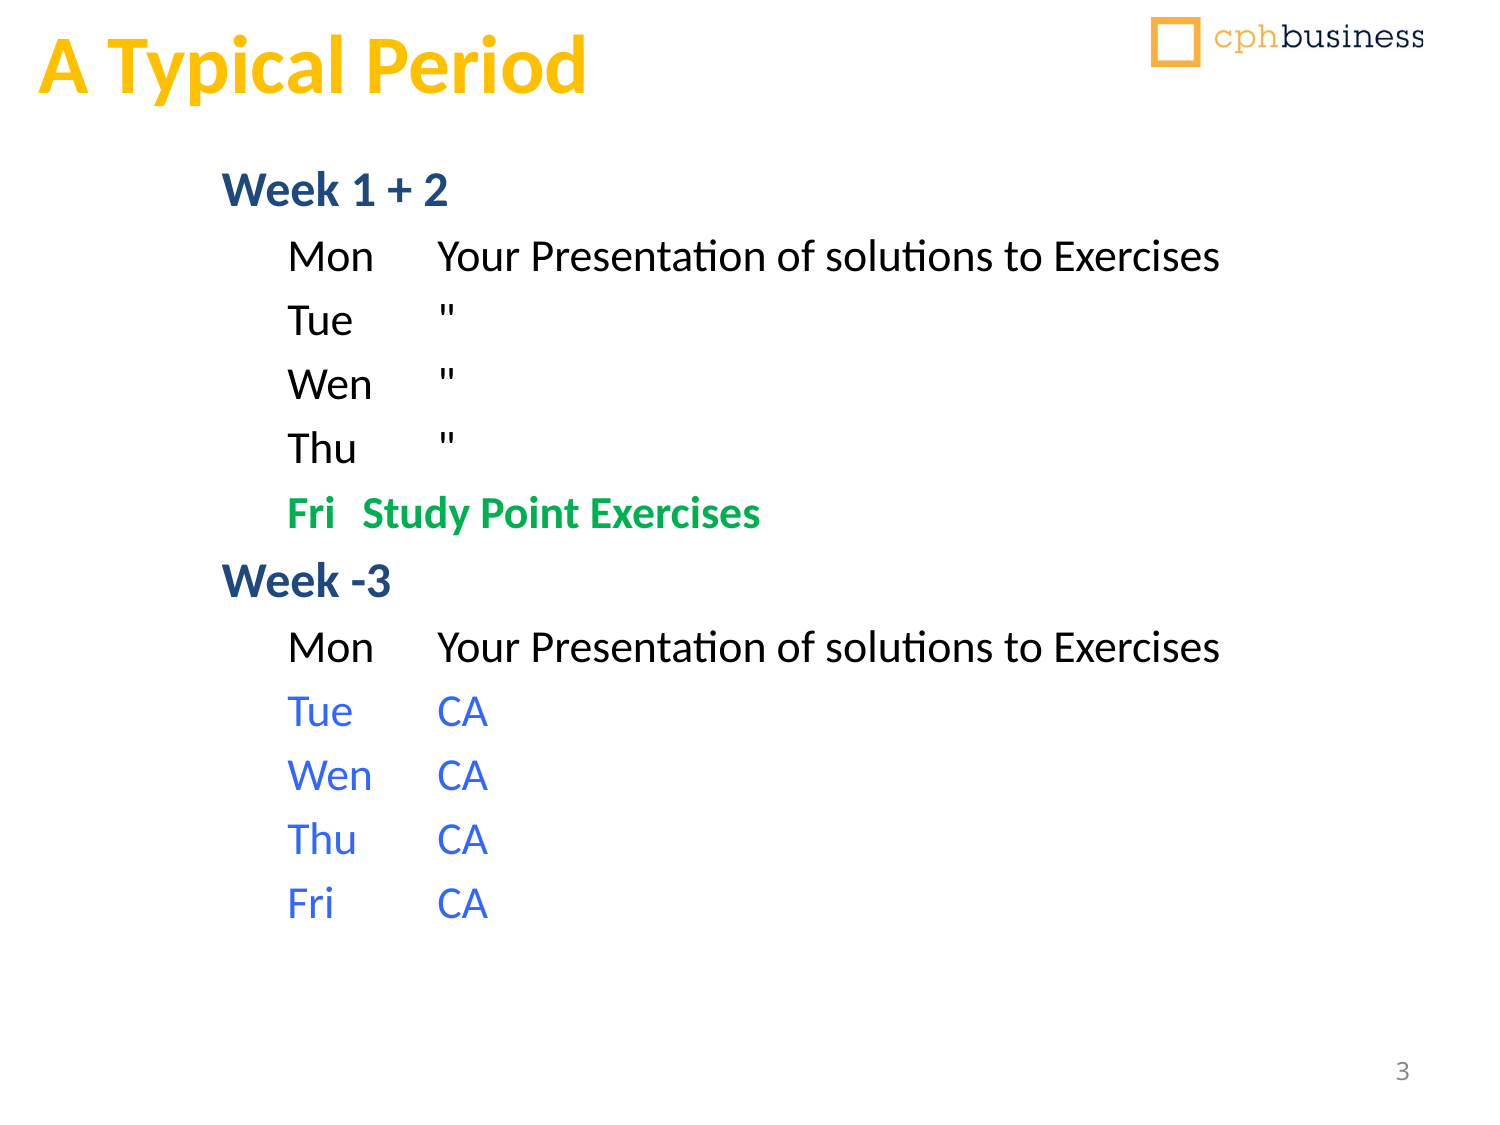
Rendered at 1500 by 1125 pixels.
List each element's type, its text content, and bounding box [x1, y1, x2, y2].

slide_number <number> [1074, 1042, 1425, 1103]
picture [1151, 17, 1424, 67]
title A Typical Period [23, 0, 833, 126]
list Week 1 + 2 Mon Your Presentation of solutions to Exercises Tue " Wen " Thu " Fri Study Point Exercises Week -3 Mon Your Presentation of solutions to Exercises Tue CA Wen CA Thu CA Fri CA [206, 149, 1356, 988]
